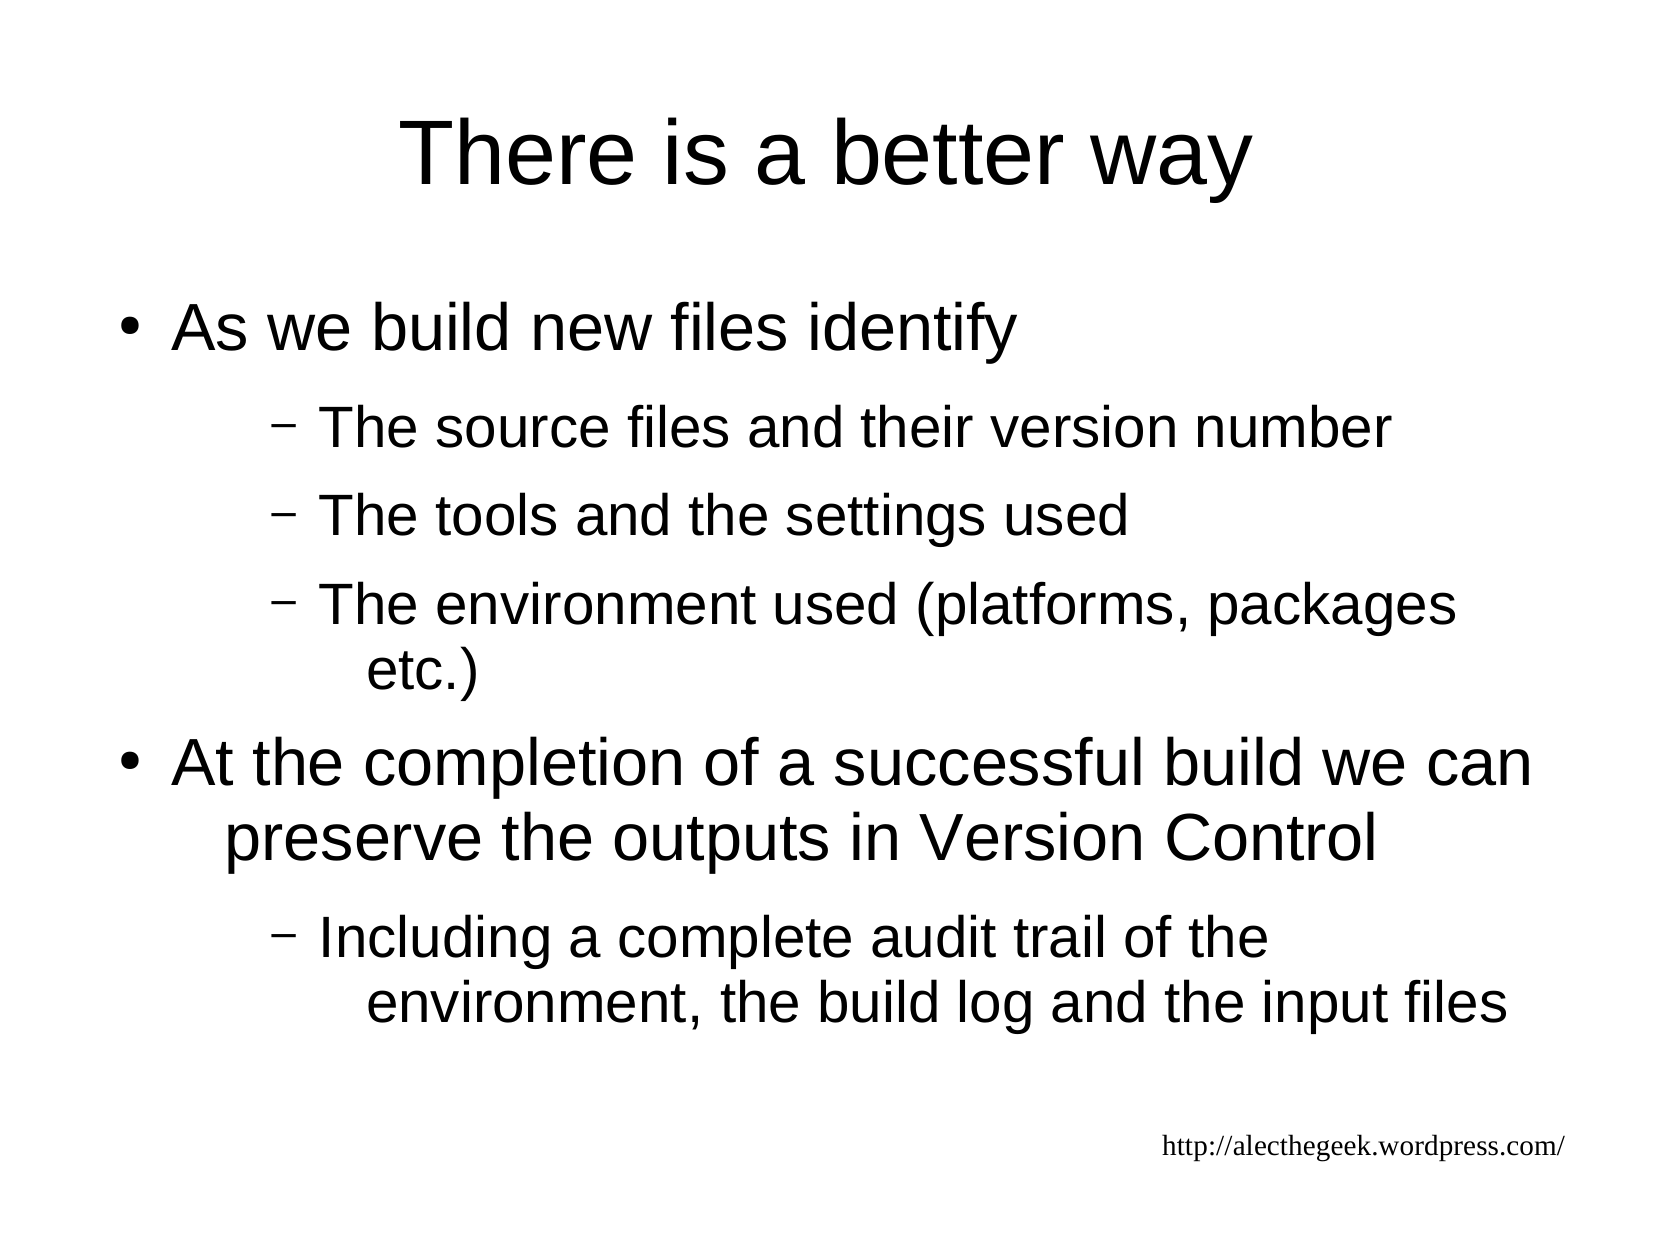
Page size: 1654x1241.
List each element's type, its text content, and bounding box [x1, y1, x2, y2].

list As we build new files identify The source files and their version number The tools and the settings used The environment used (platforms, packages etc.) At the completion of a successful build we can preserve the outputs in Version Control Including a complete audit trail of the environment, the build log and the input files [82, 290, 1571, 1109]
title There is a better way [82, 49, 1571, 257]
